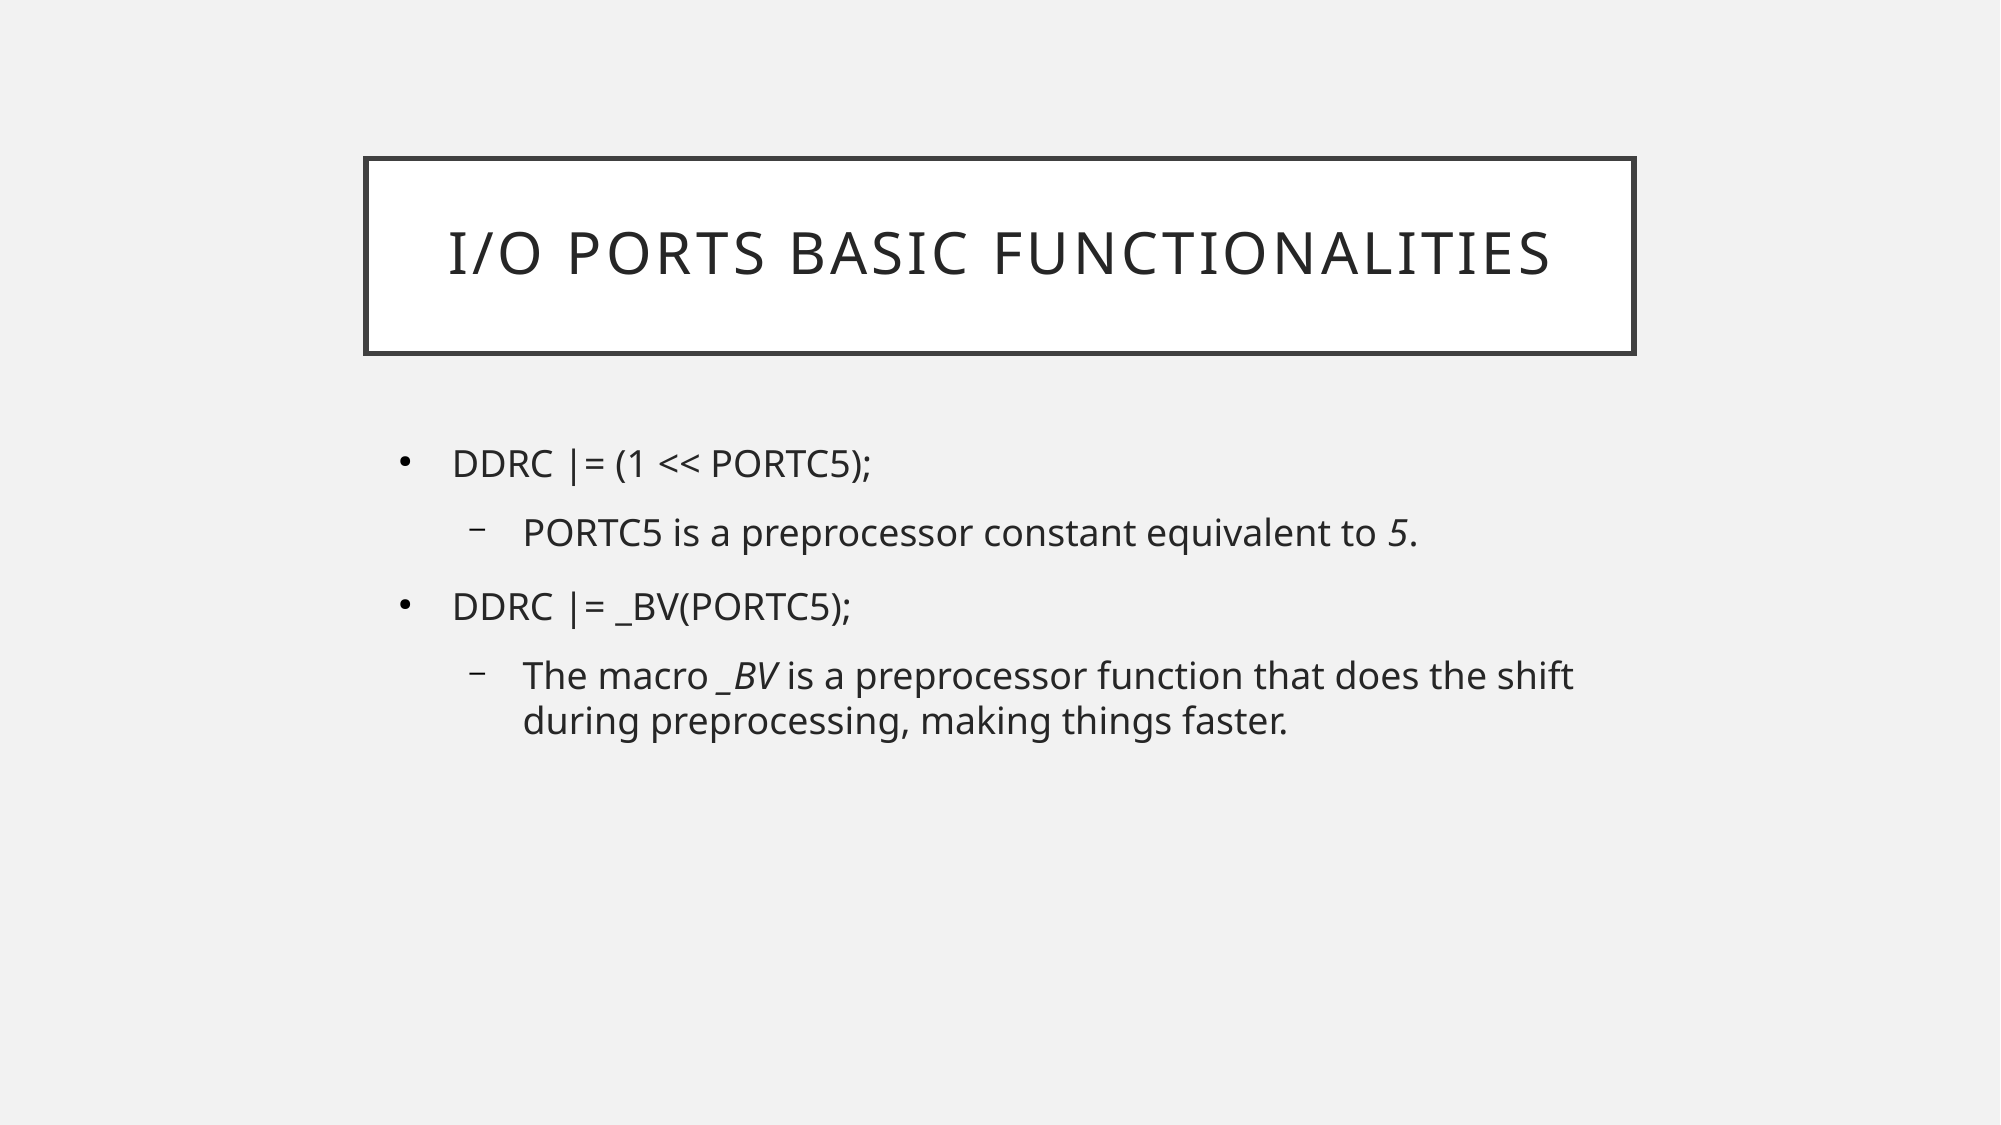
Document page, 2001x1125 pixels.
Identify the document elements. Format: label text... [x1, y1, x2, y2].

list DDRC |= (1 << PORTC5); PORTC5 is a preprocessor constant equivalent to 5. DDRC |= _BV(PORTC5); The macro _BV is a preprocessor function that does the shift during preprocessing, making things faster. [366, 432, 1634, 942]
title i/o ports basic functionalities [366, 158, 1634, 354]
